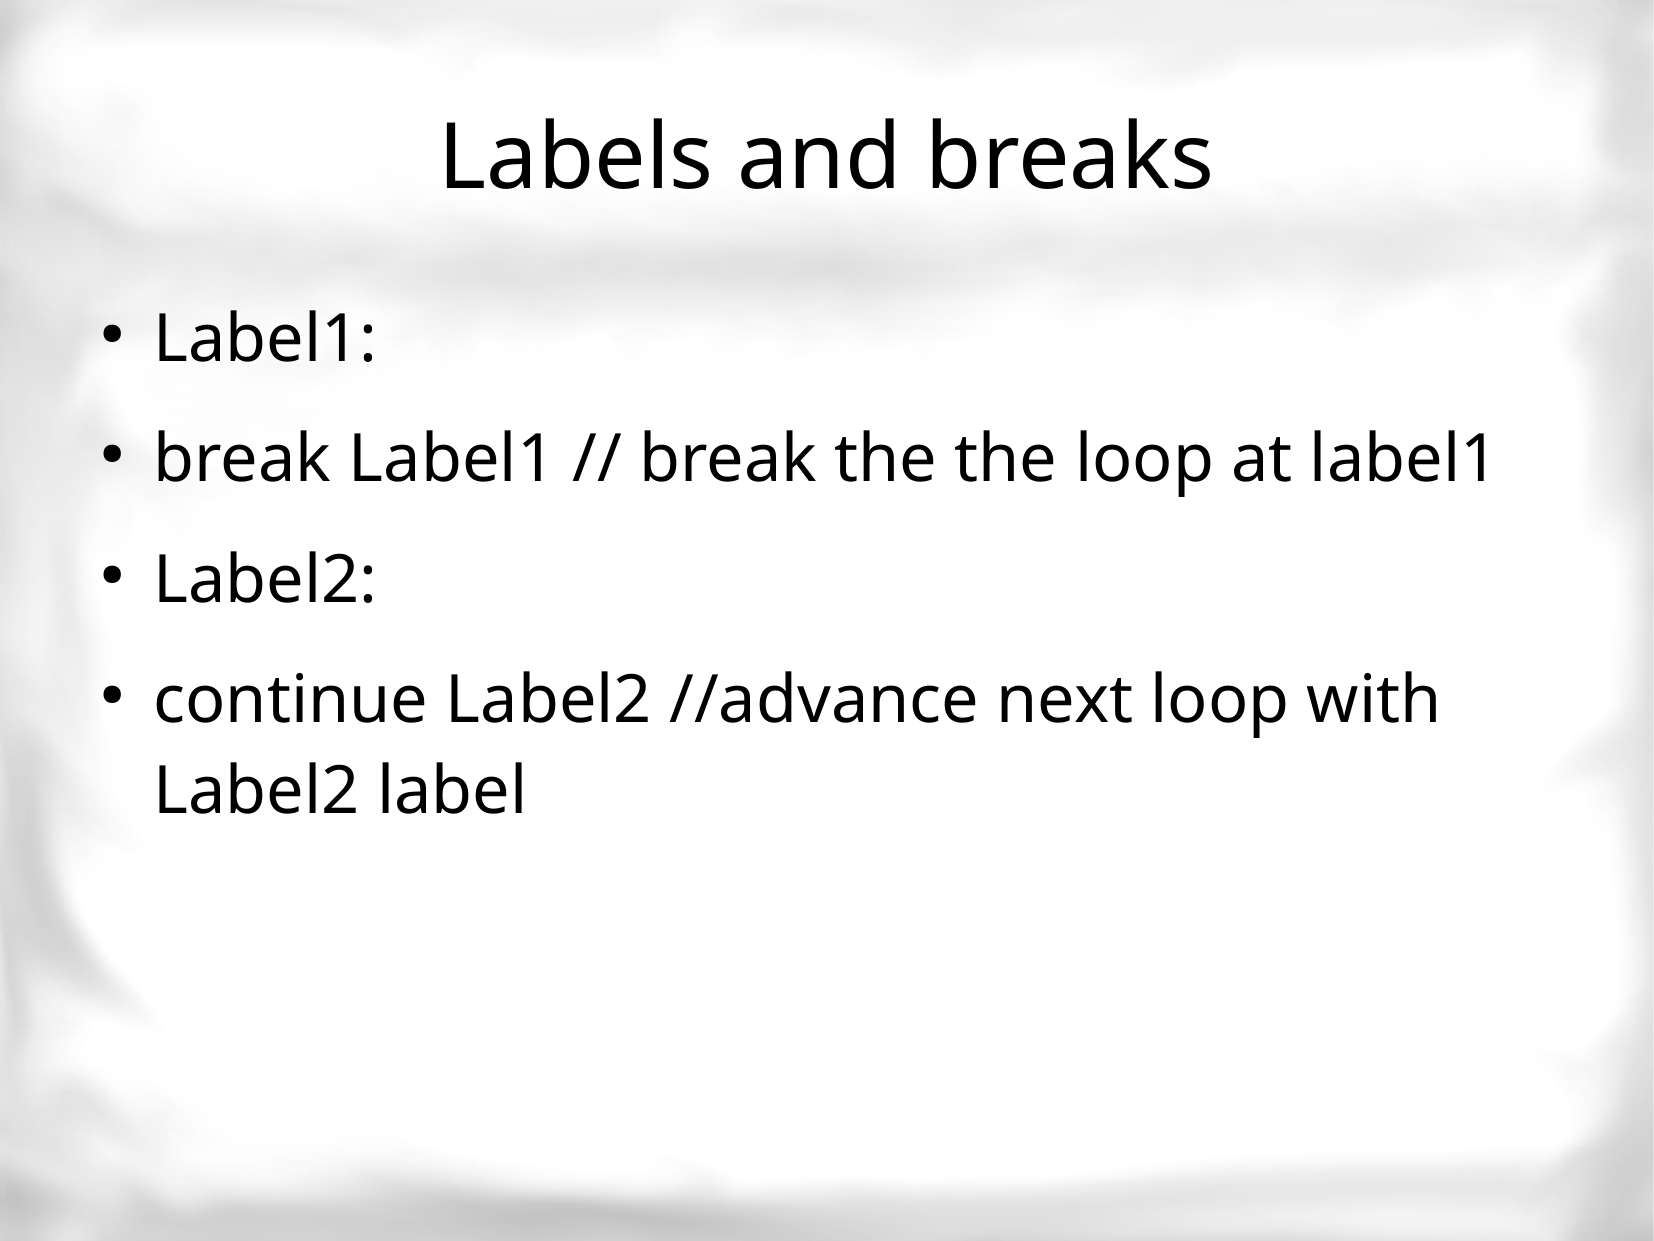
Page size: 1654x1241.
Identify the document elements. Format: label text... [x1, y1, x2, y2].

title Labels and breaks [82, 49, 1571, 257]
list Label1: break Label1 // break the the loop at label1 Label2: continue Label2 //advance next loop with Label2 label [82, 290, 1538, 1010]
picture [0, 0, 1654, 1241]
